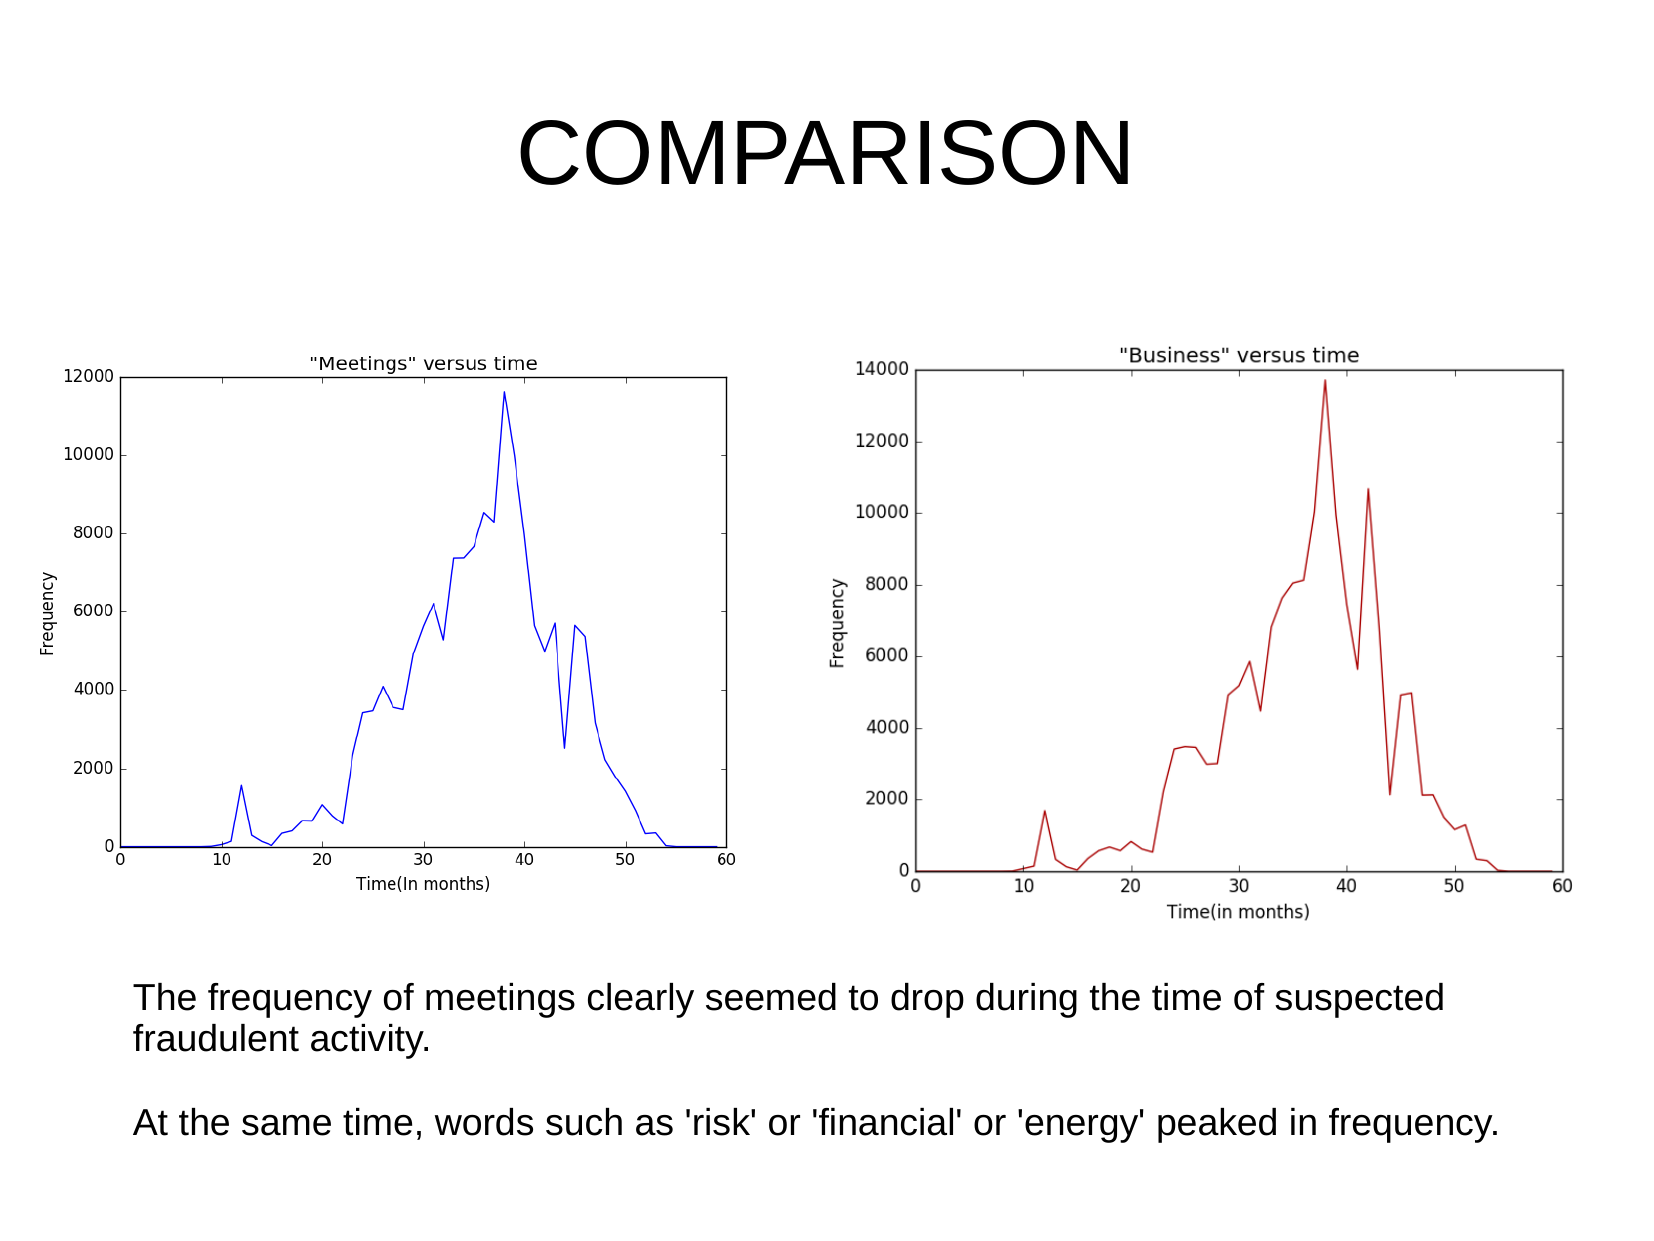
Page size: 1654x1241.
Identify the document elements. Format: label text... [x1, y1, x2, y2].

picture [23, 318, 804, 904]
text_box The frequency of meetings clearly seemed to drop during the time of suspected fraudulent activity. At the same time, words such as 'risk' or 'financial' or 'energy' peaked in frequency. [118, 968, 1560, 1152]
picture [811, 307, 1646, 934]
title COMPARISON [82, 49, 1571, 257]
